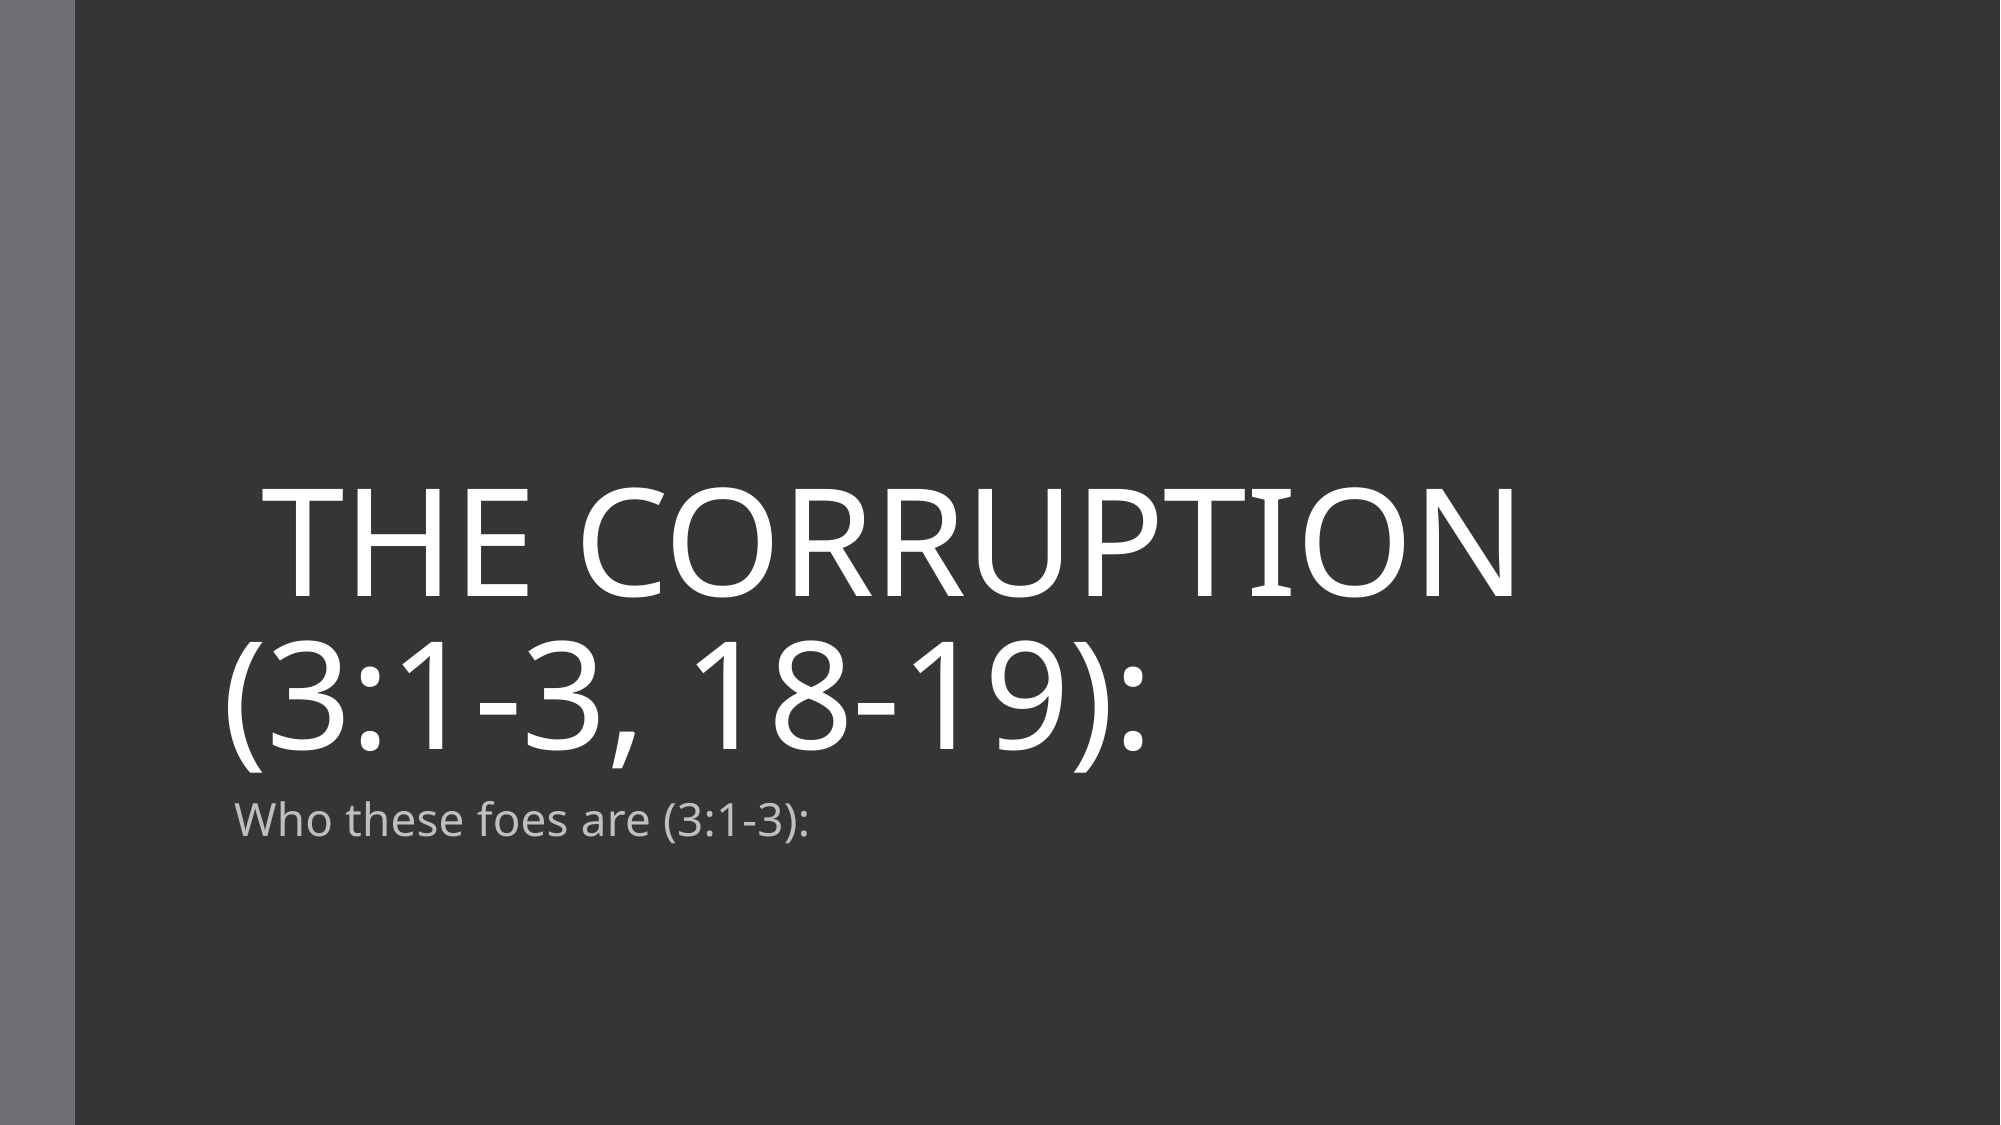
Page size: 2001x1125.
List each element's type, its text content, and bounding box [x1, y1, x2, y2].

title THE CORRUPTION (3:1-3, 18-19): [206, 124, 1752, 787]
subtitle Who these foes are (3:1-3): [206, 787, 1752, 1066]
